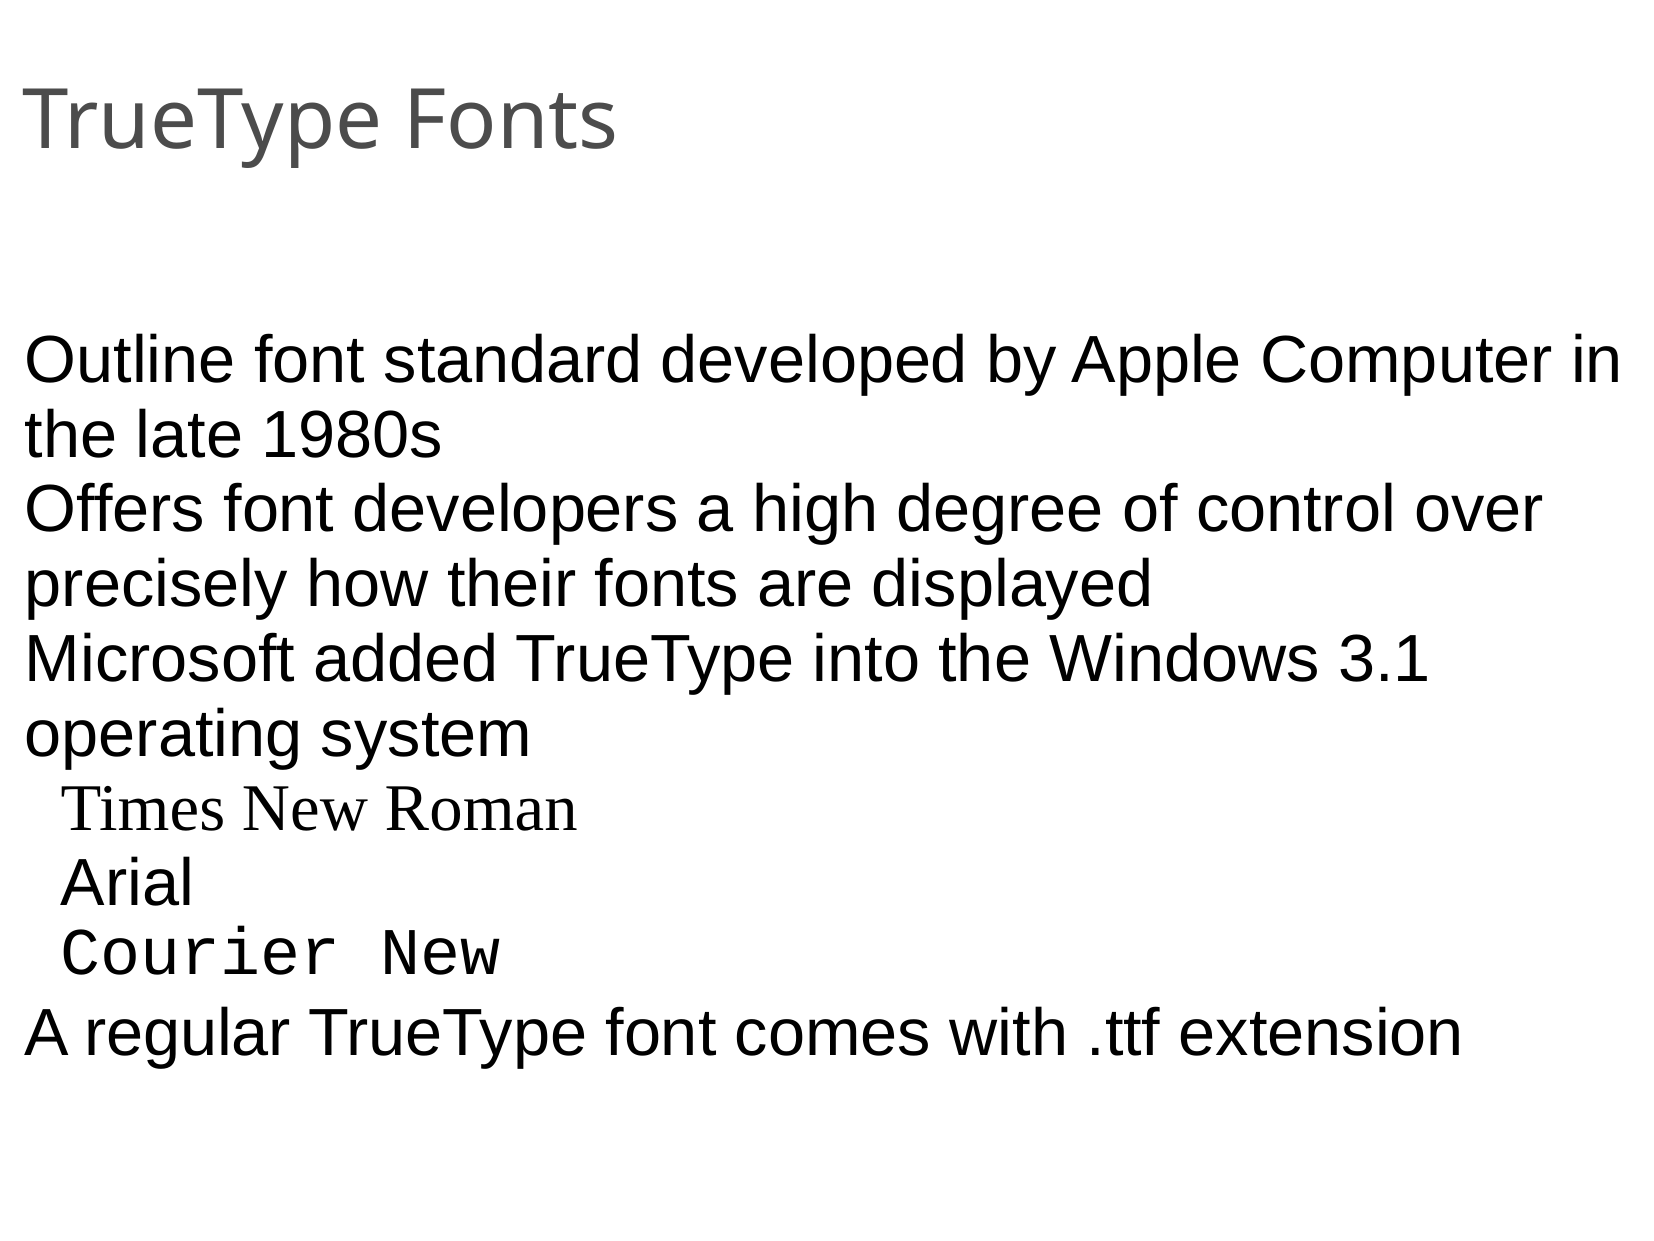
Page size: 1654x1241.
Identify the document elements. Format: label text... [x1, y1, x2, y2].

subtitle Outline font standard developed by Apple Computer in the late 1980s Offers font developers a high degree of control over precisely how their fonts are displayed Microsoft added TrueType into the Windows 3.1 operating system Times New Roman Arial Courier New A regular TrueType font comes with .ttf extension [25, 233, 1654, 1158]
title TrueType Fonts [22, 26, 1654, 205]
